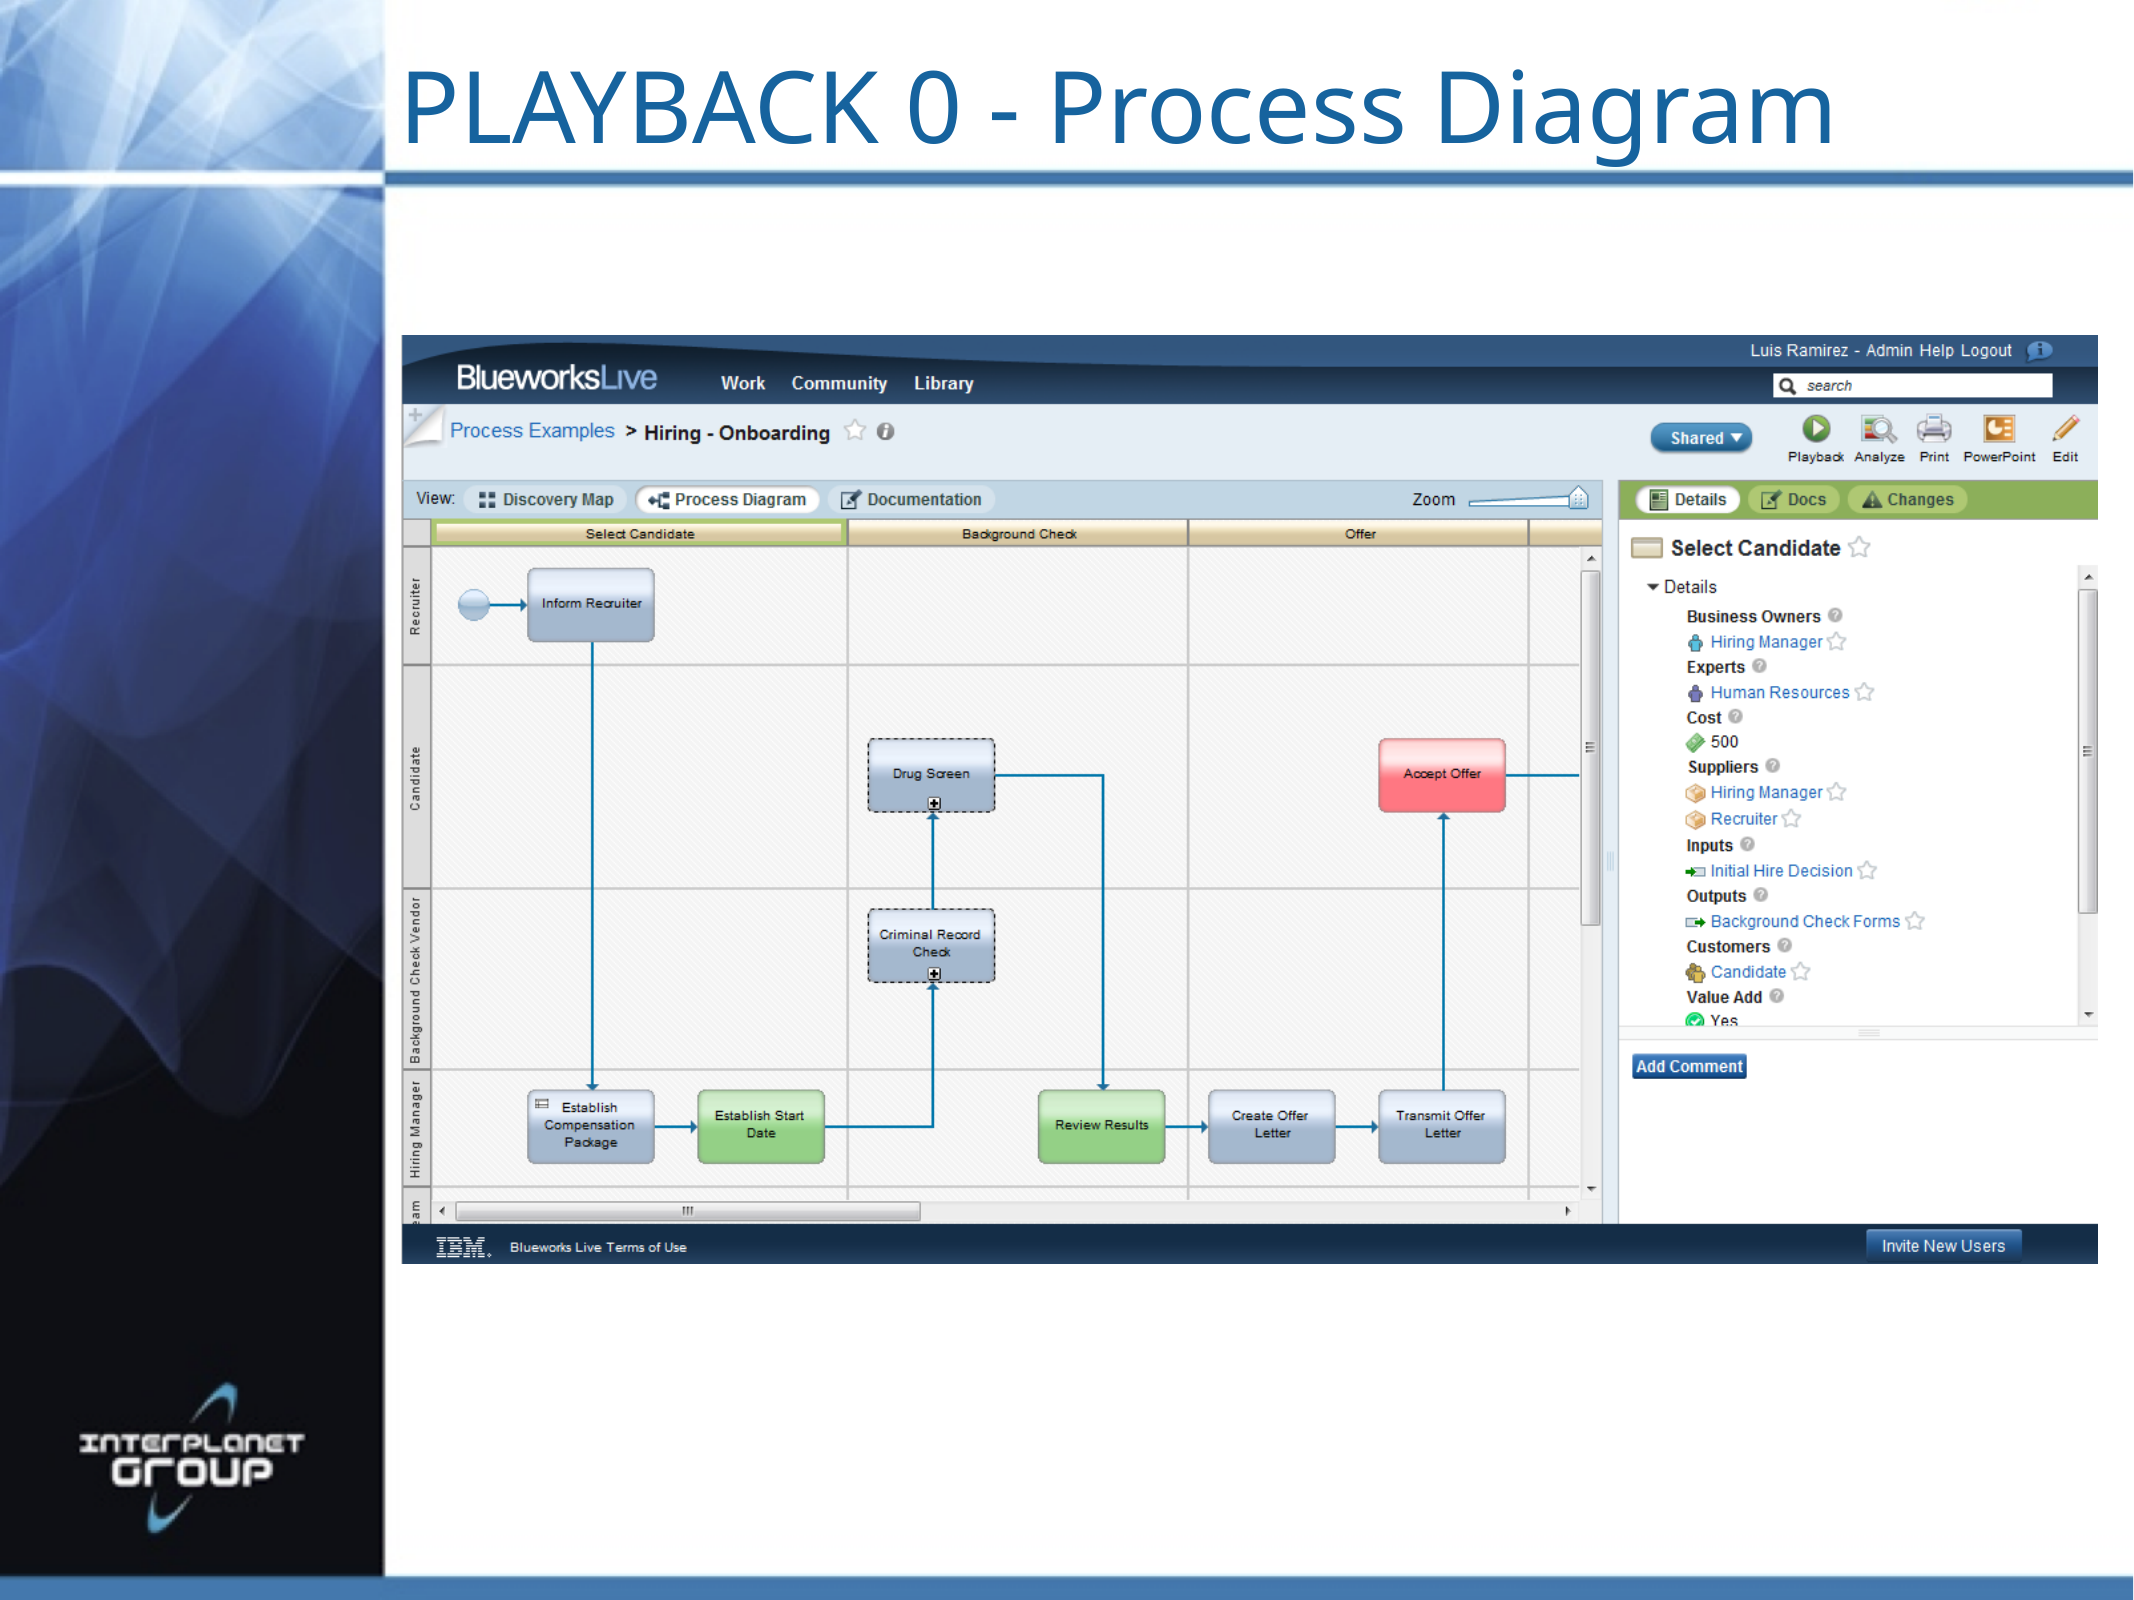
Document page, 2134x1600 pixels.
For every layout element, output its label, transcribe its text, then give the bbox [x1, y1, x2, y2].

title PLAYBACK 0 - Process Diagram [391, 0, 2109, 289]
picture [0, 0, 2134, 1600]
